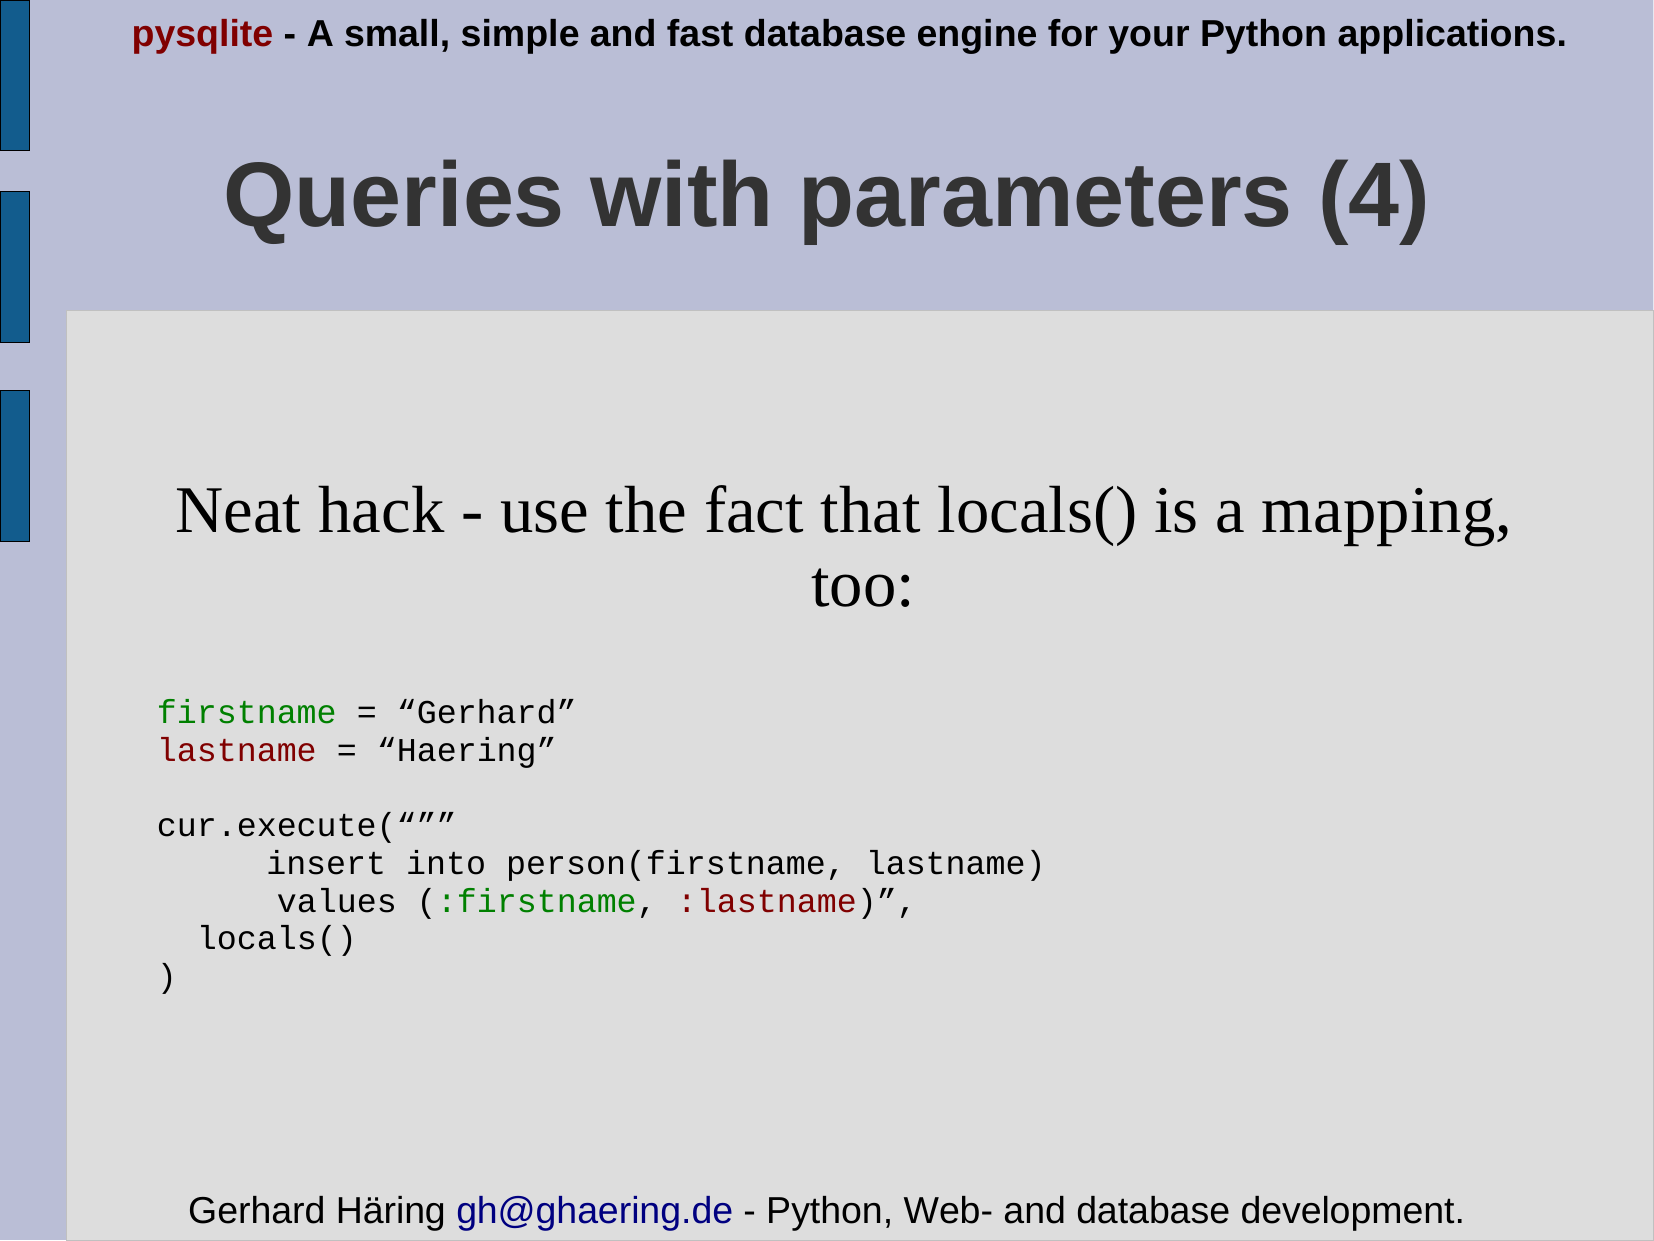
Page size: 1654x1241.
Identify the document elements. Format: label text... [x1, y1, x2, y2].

subtitle Neat hack - use the fact that locals() is a mapping, too: firstname = “Gerhard” lastname = “Haering” cur.execute(“”” insert into person(firstname, lastname) values (:firstname, :lastname)”, locals() ) [121, 352, 1534, 1119]
title Queries with parameters (4) [121, 98, 1534, 291]
